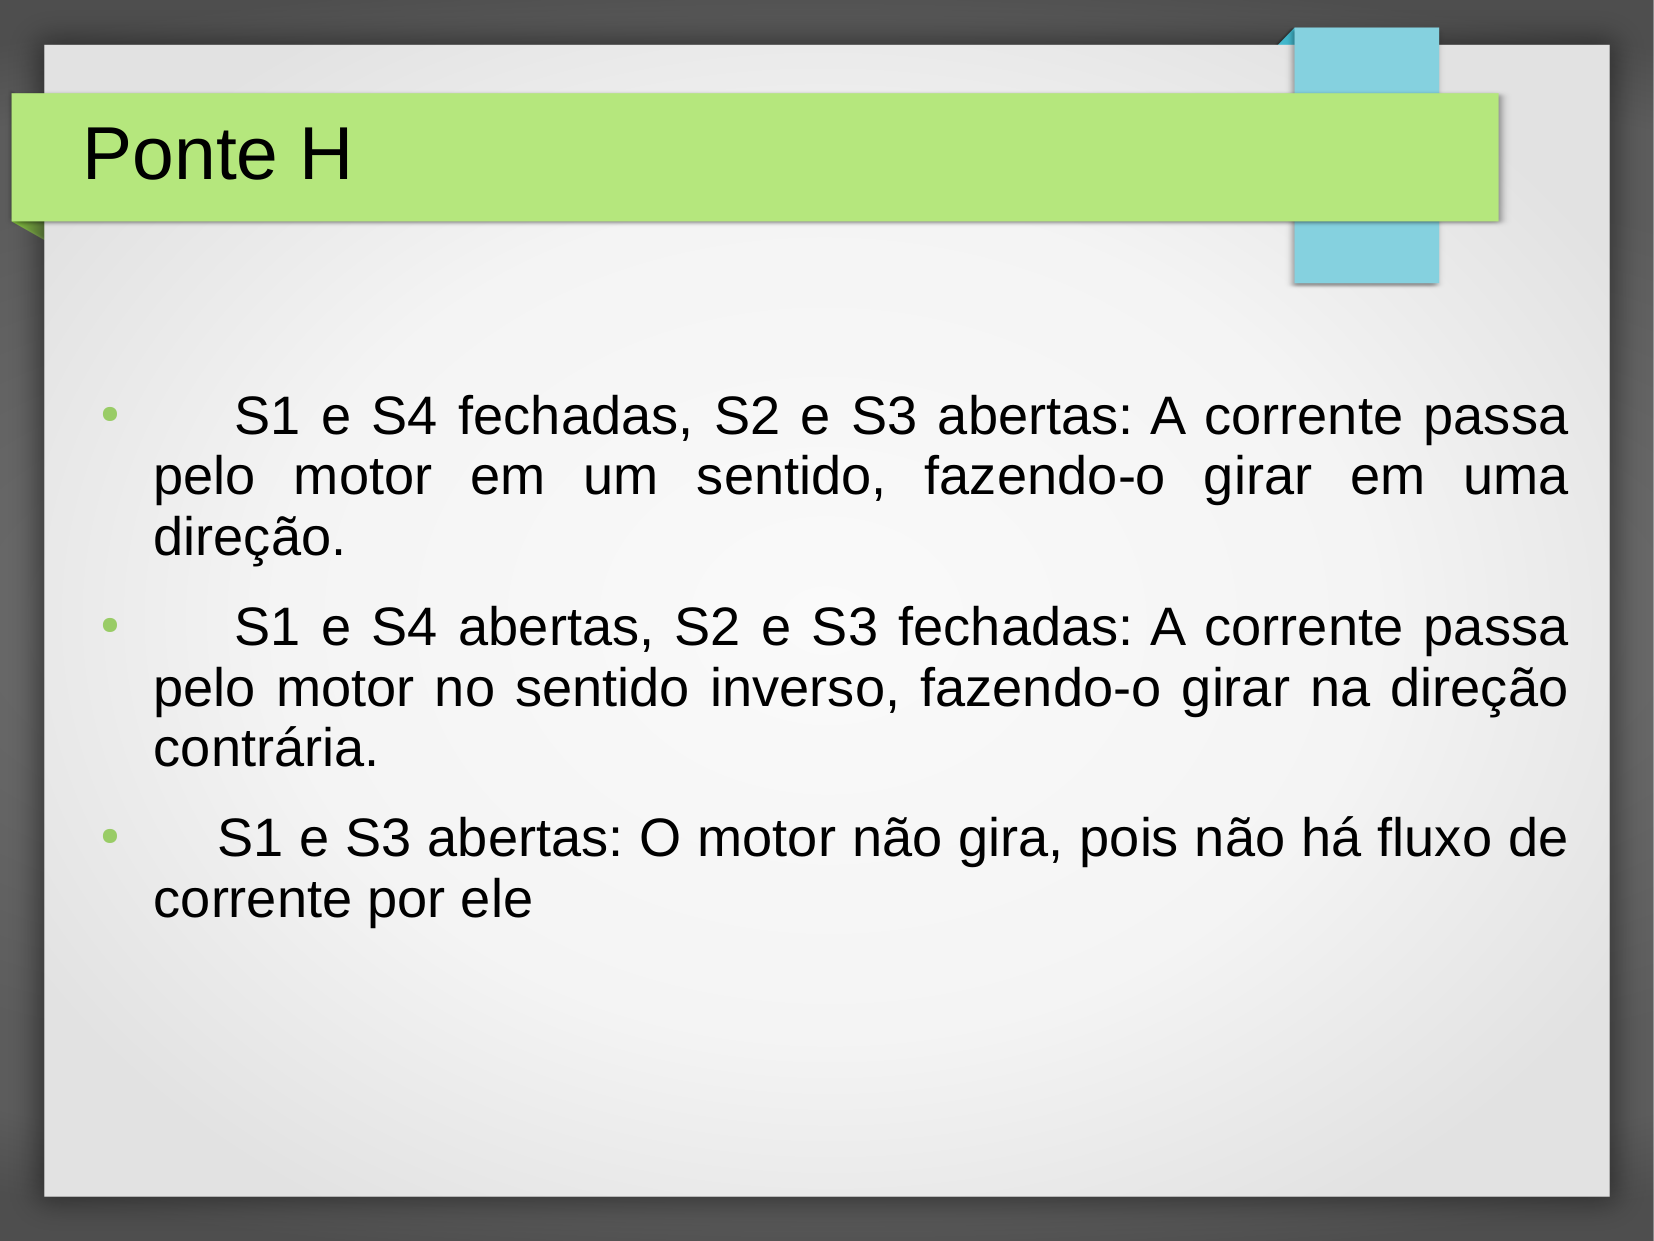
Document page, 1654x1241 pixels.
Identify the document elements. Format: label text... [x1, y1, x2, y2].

picture [0, 0, 1654, 1241]
list S1 e S4 fechadas, S2 e S3 abertas: A corrente passa pelo motor em um sentido, fazendo-o girar em uma direção. S1 e S4 abertas, S2 e S3 fechadas: A corrente passa pelo motor no sentido inverso, fazendo-o girar na direção contrária. S1 e S3 abertas: O motor não gira, pois não há fluxo de corrente por ele [82, 295, 1571, 1015]
title Ponte H [82, 94, 1264, 213]
